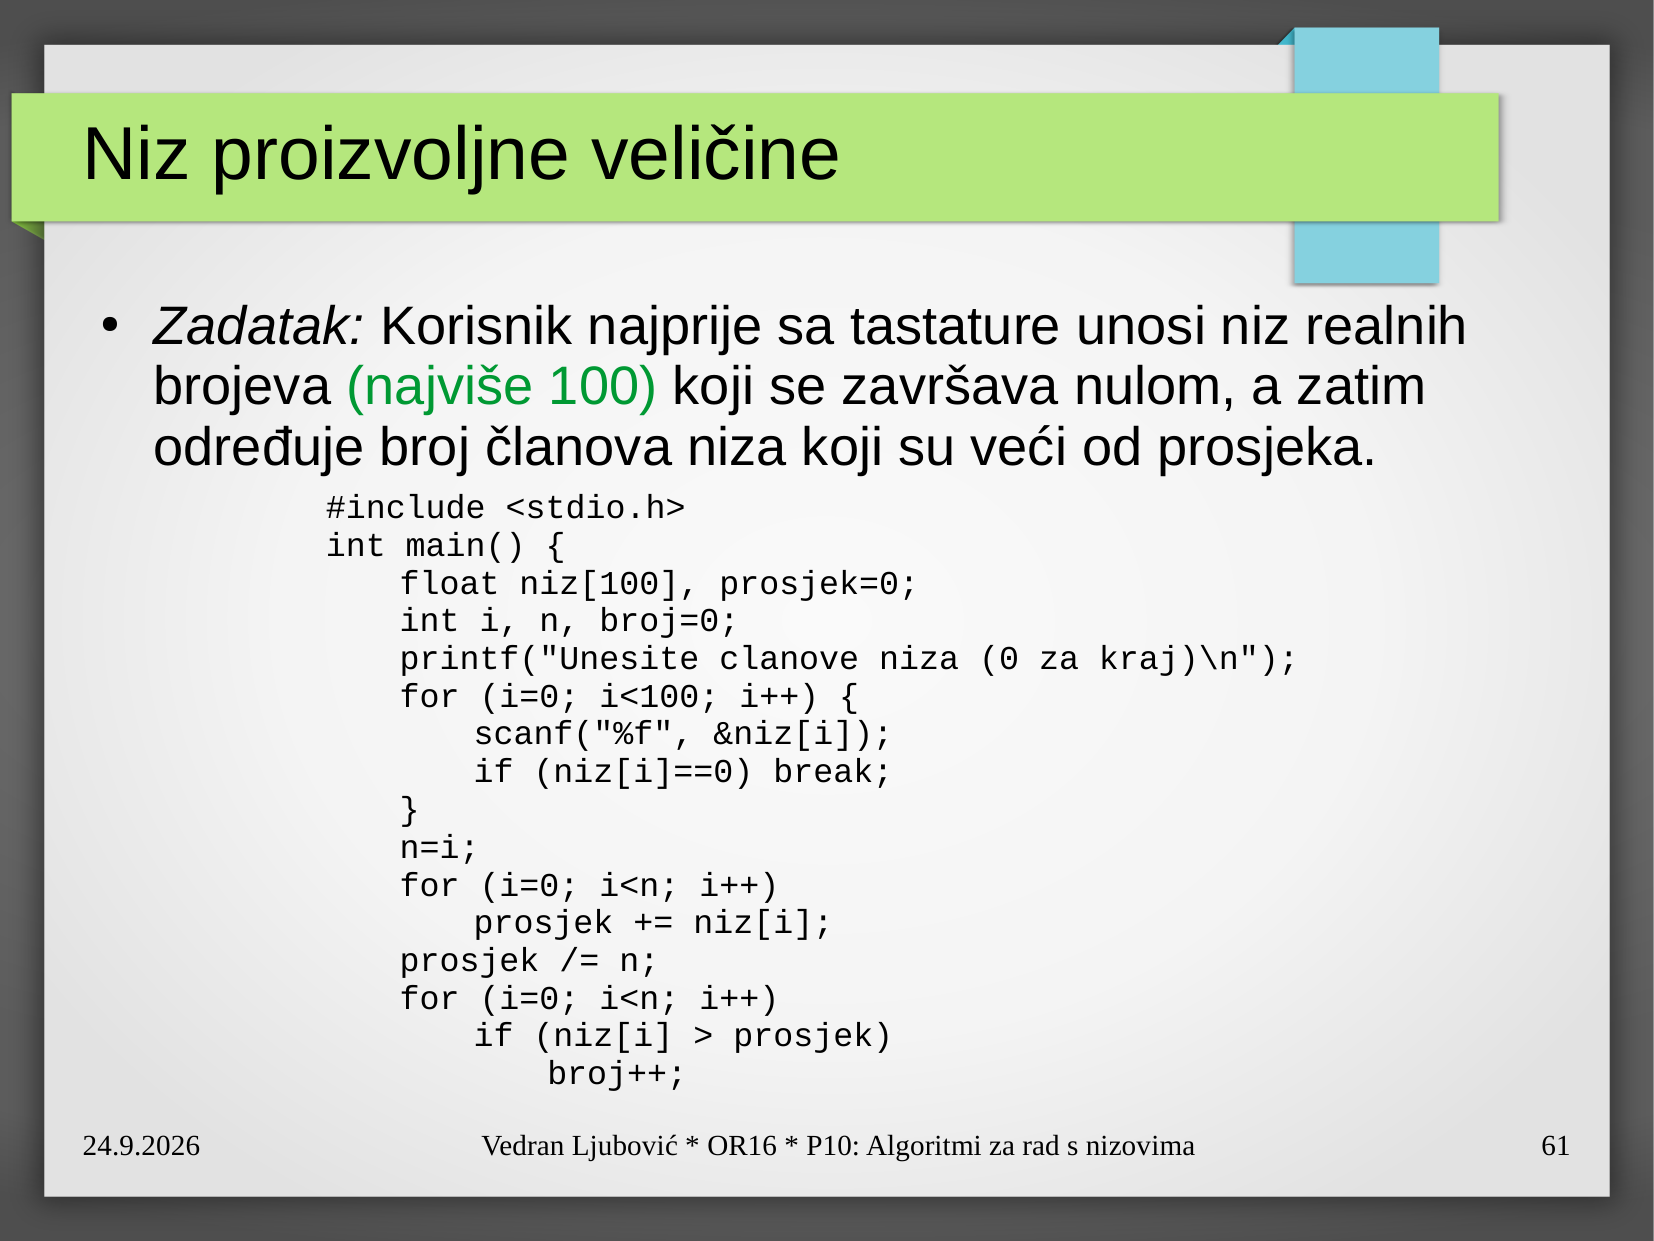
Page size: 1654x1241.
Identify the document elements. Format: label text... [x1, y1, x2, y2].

list Zadatak: Korisnik najprije sa tastature unosi niz realnih brojeva (najviše 100) koji se završava nulom, a zatim određuje broj članova niza koji su veći od prosjeka. [82, 295, 1571, 1015]
title Niz proizvoljne veličine [82, 94, 1264, 213]
text_box #include <stdio.h> int main() { float niz[100], prosjek=0; int i, n, broj=0; printf("Unesite clanove niza (0 za kraj)\n"); for (i=0; i<100; i++) { scanf("%f", &niz[i]); if (niz[i]==0) break; } n=i; for (i=0; i<n; i++) prosjek += niz[i]; prosjek /= n; for (i=0; i<n; i++) if (niz[i] > prosjek) broj++; [311, 445, 1363, 1103]
picture [0, 0, 1654, 1241]
